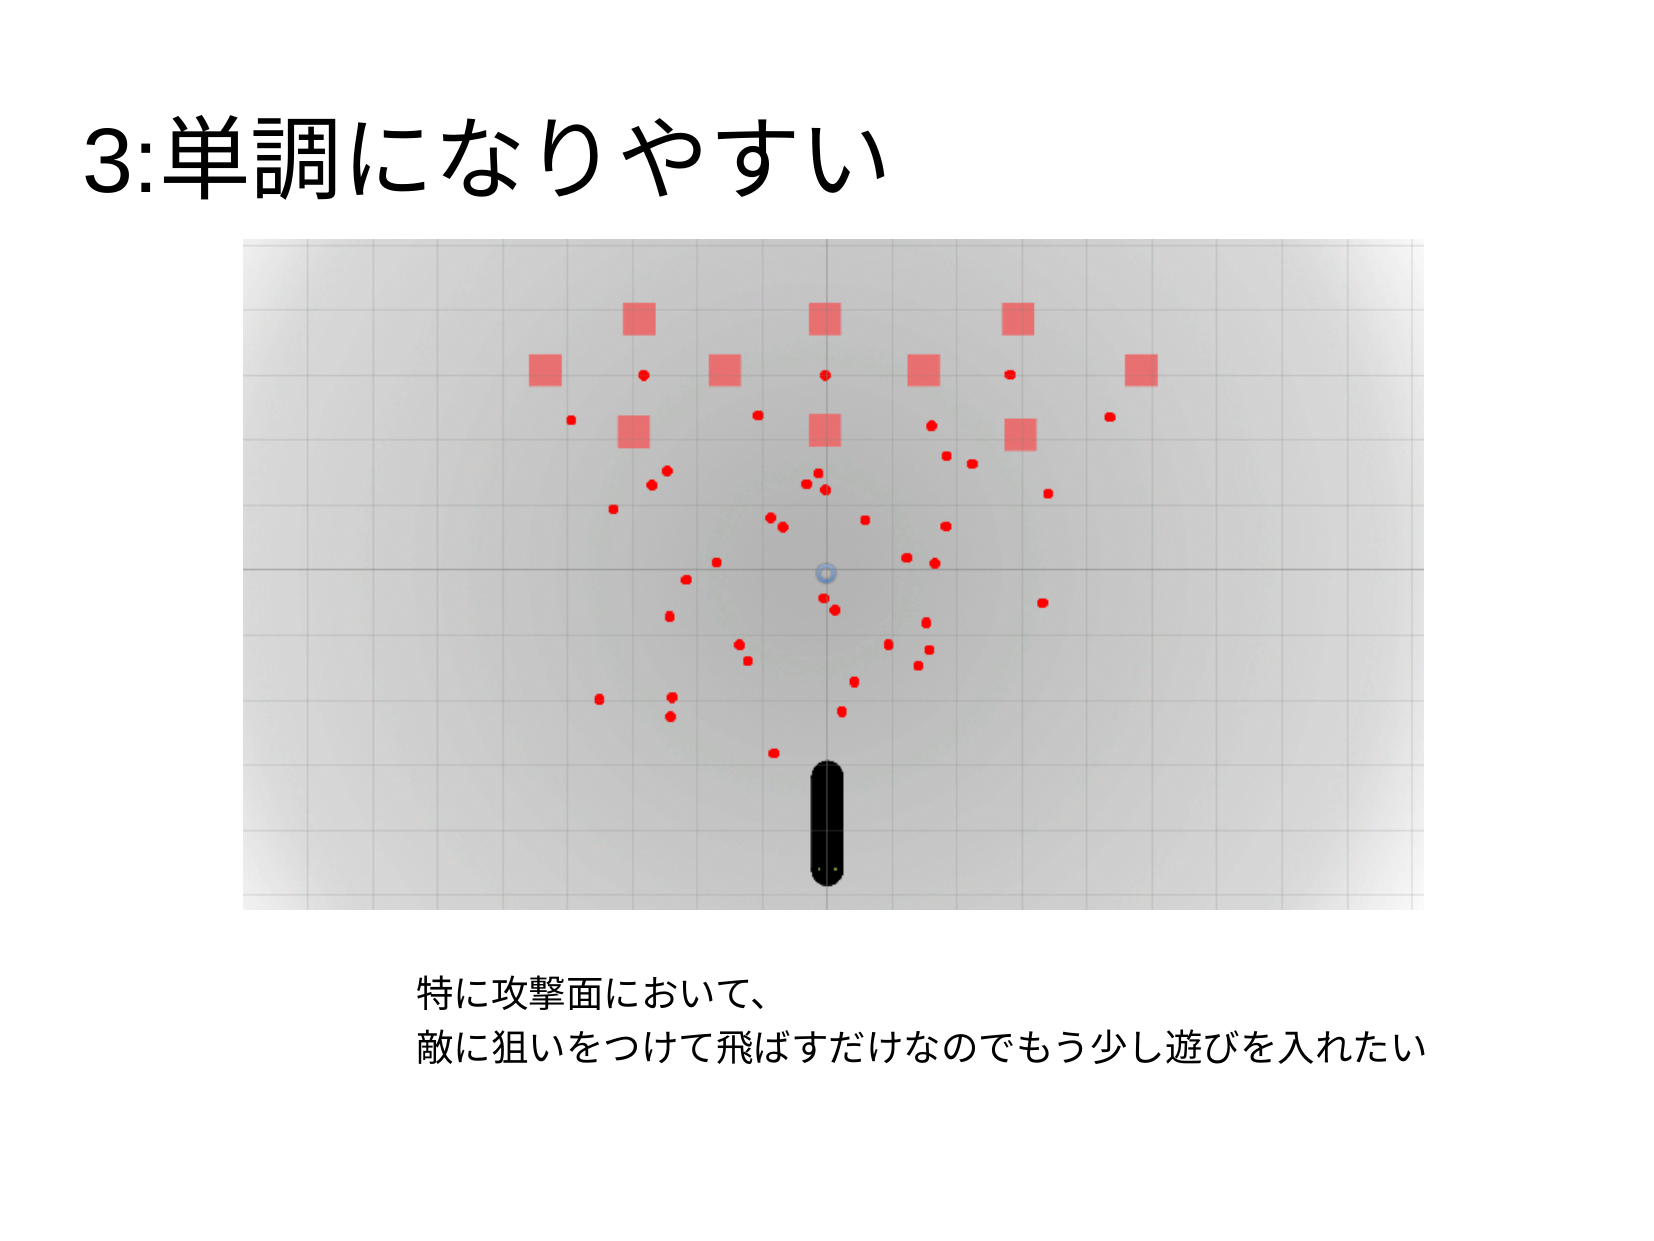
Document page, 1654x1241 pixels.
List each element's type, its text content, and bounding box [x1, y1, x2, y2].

text_box 特に攻撃面において、 敵に狙いをつけて飛ばすだけなのでもう少し遊びを入れたい [401, 956, 1374, 1047]
picture [243, 239, 1424, 910]
title 3:単調になりやすい [82, 49, 1571, 257]
